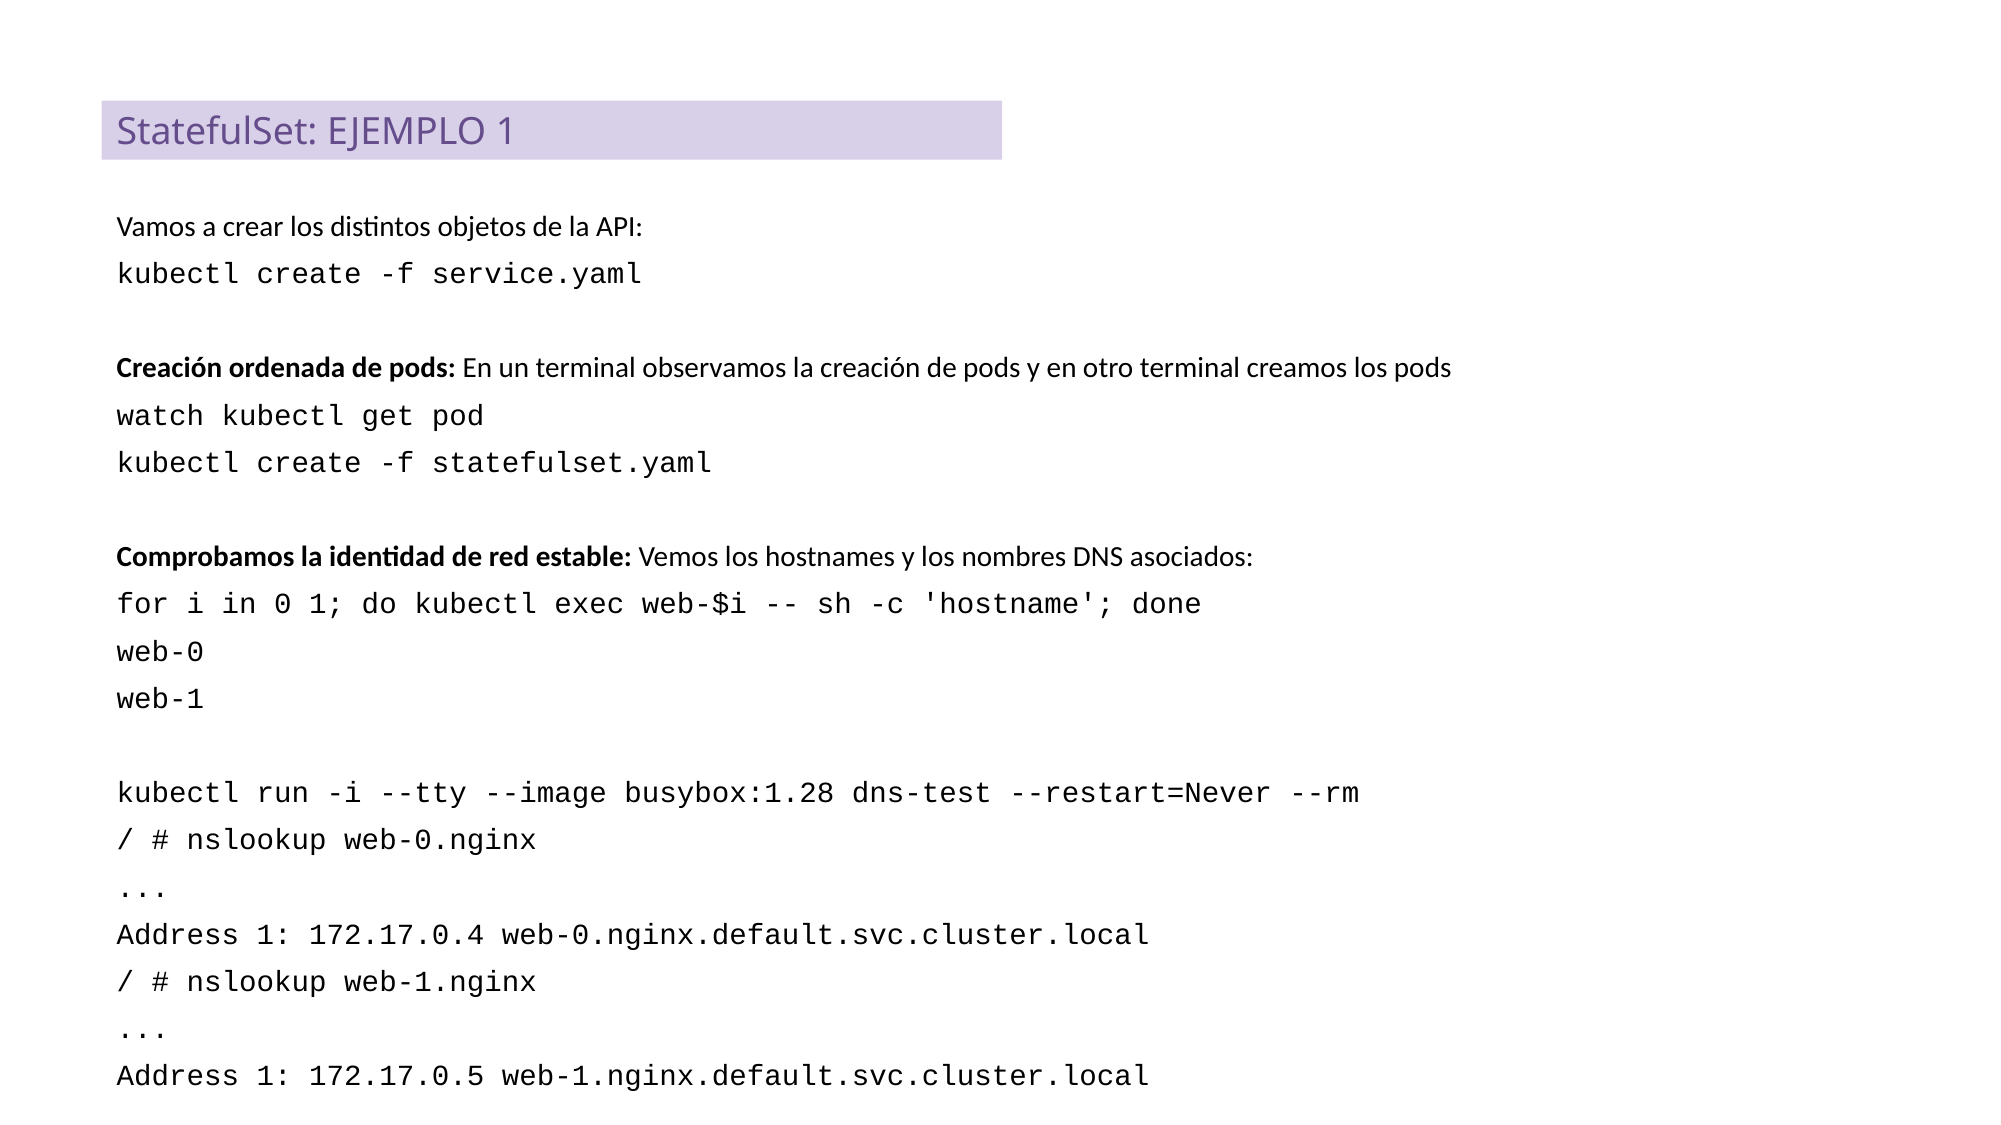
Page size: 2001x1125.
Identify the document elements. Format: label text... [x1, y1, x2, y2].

text_box StatefulSet: EJEMPLO 1 [101, 100, 1003, 160]
text_box Vamos a crear los distintos objetos de la API: kubectl create -f service.yaml Creación ordenada de pods: En un terminal observamos la creación de pods y en otro terminal creamos los pods watch kubectl get pod kubectl create -f statefulset.yaml Comprobamos la identidad de red estable: Vemos los hostnames y los nombres DNS asociados: for i in 0 1; do kubectl exec web-$i -- sh -c 'hostname'; done web-0 web-1 kubectl run -i --tty --image busybox:1.28 dns-test --restart=Never --rm / # nslookup web-0.nginx ... Address 1: 172.17.0.4 web-0.nginx.default.svc.cluster.local / # nslookup web-1.nginx ... Address 1: 172.17.0.5 web-1.nginx.default.svc.cluster.local [101, 180, 1908, 995]
